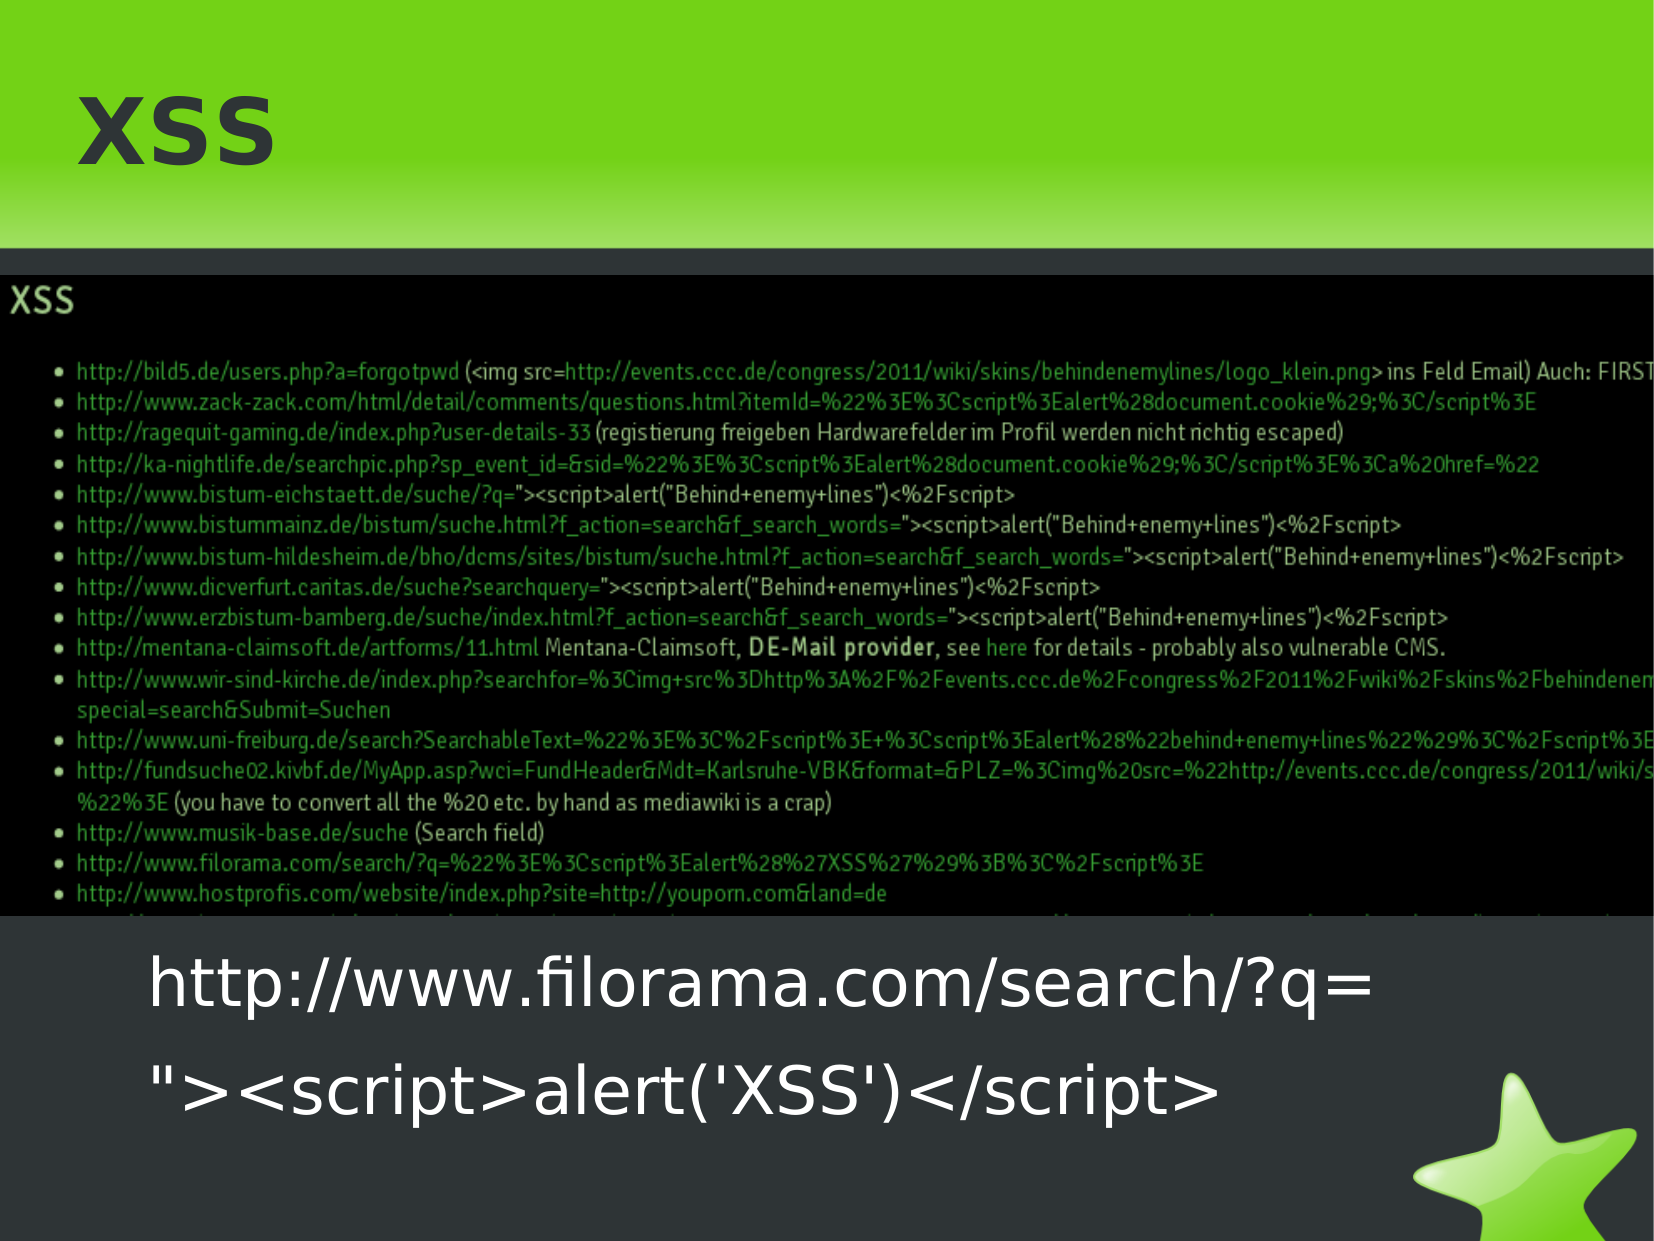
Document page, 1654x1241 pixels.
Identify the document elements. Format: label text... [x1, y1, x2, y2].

picture [0, 0, 1654, 1241]
list http://www.filorama.com/search/?q= "><script>alert('XSS')</script> [59, 944, 1548, 1152]
title XSS [76, 29, 1565, 237]
